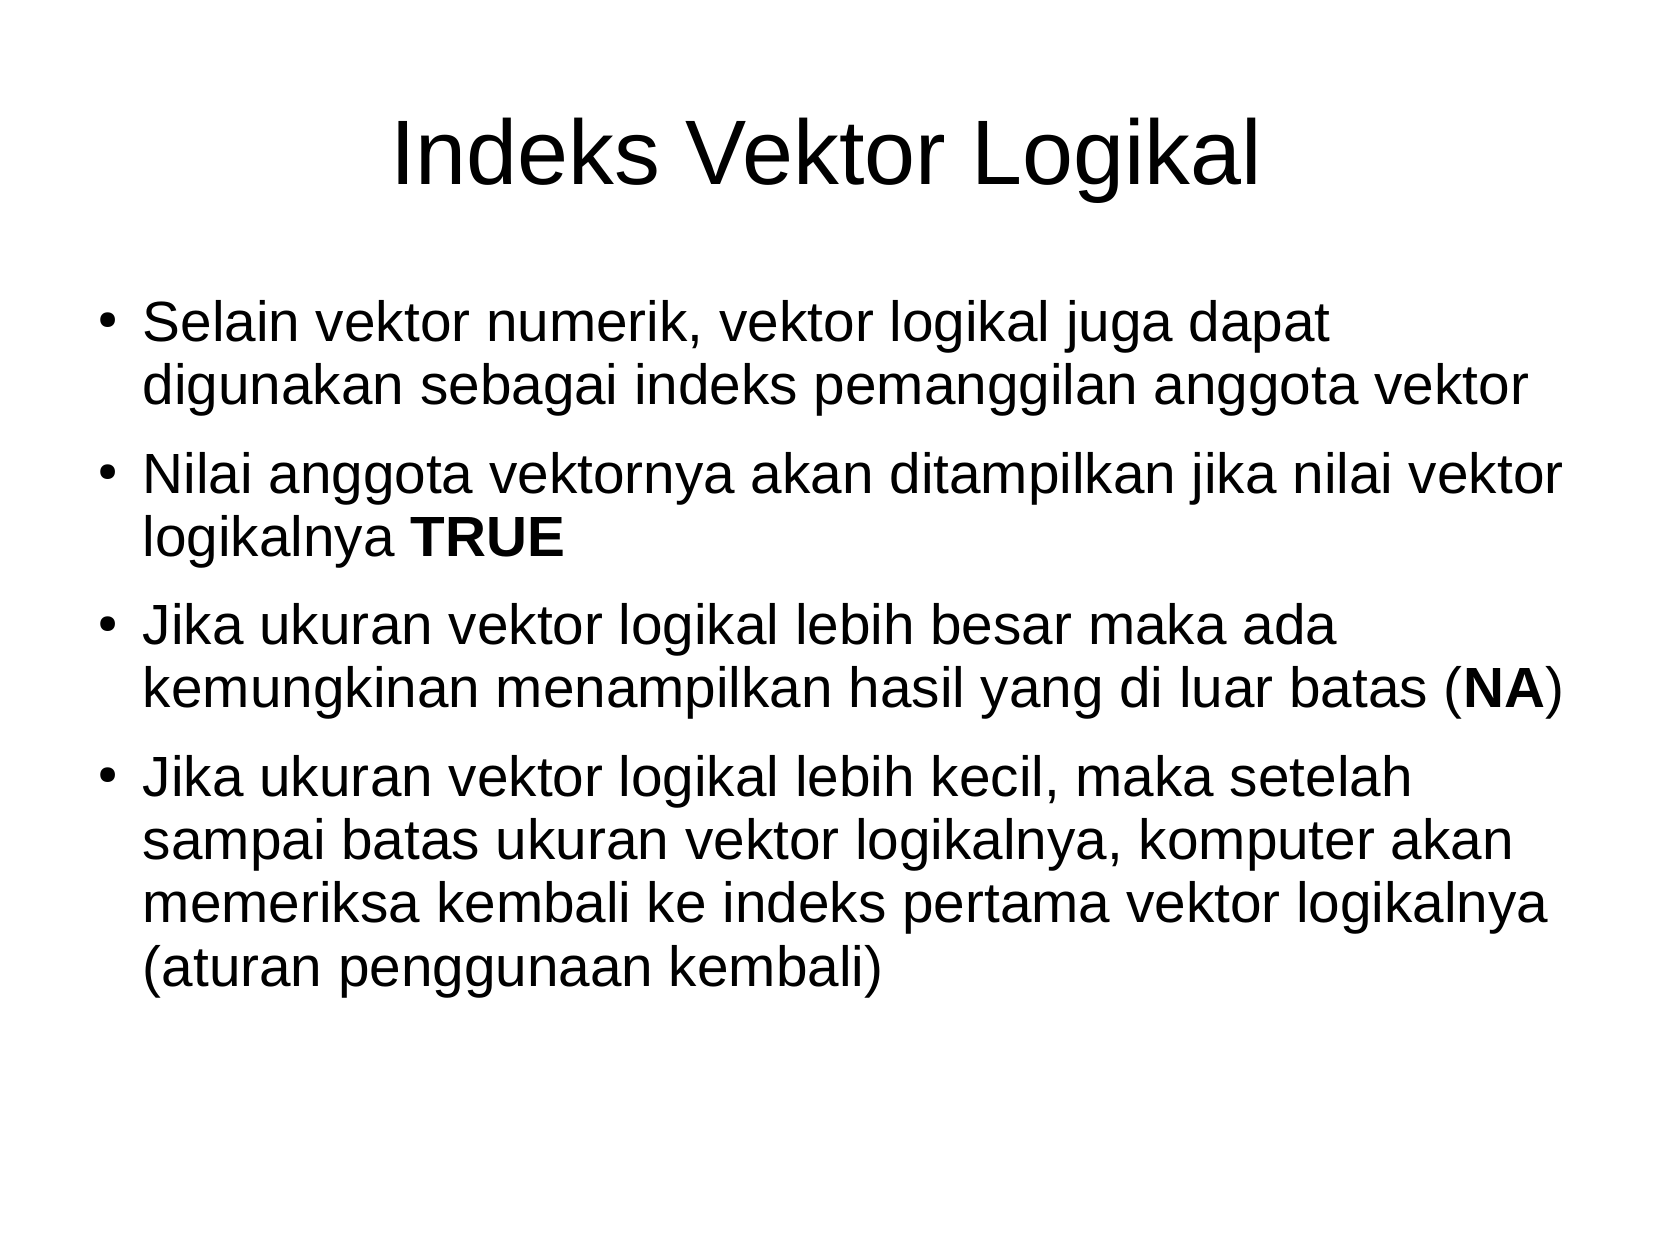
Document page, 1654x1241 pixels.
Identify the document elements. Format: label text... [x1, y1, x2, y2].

title Indeks Vektor Logikal [82, 49, 1571, 257]
list Selain vektor numerik, vektor logikal juga dapat digunakan sebagai indeks pemanggilan anggota vektor Nilai anggota vektornya akan ditampilkan jika nilai vektor logikalnya TRUE Jika ukuran vektor logikal lebih besar maka ada kemungkinan menampilkan hasil yang di luar batas (NA) Jika ukuran vektor logikal lebih kecil, maka setelah sampai batas ukuran vektor logikalnya, komputer akan memeriksa kembali ke indeks pertama vektor logikalnya (aturan penggunaan kembali) [82, 290, 1571, 1010]
